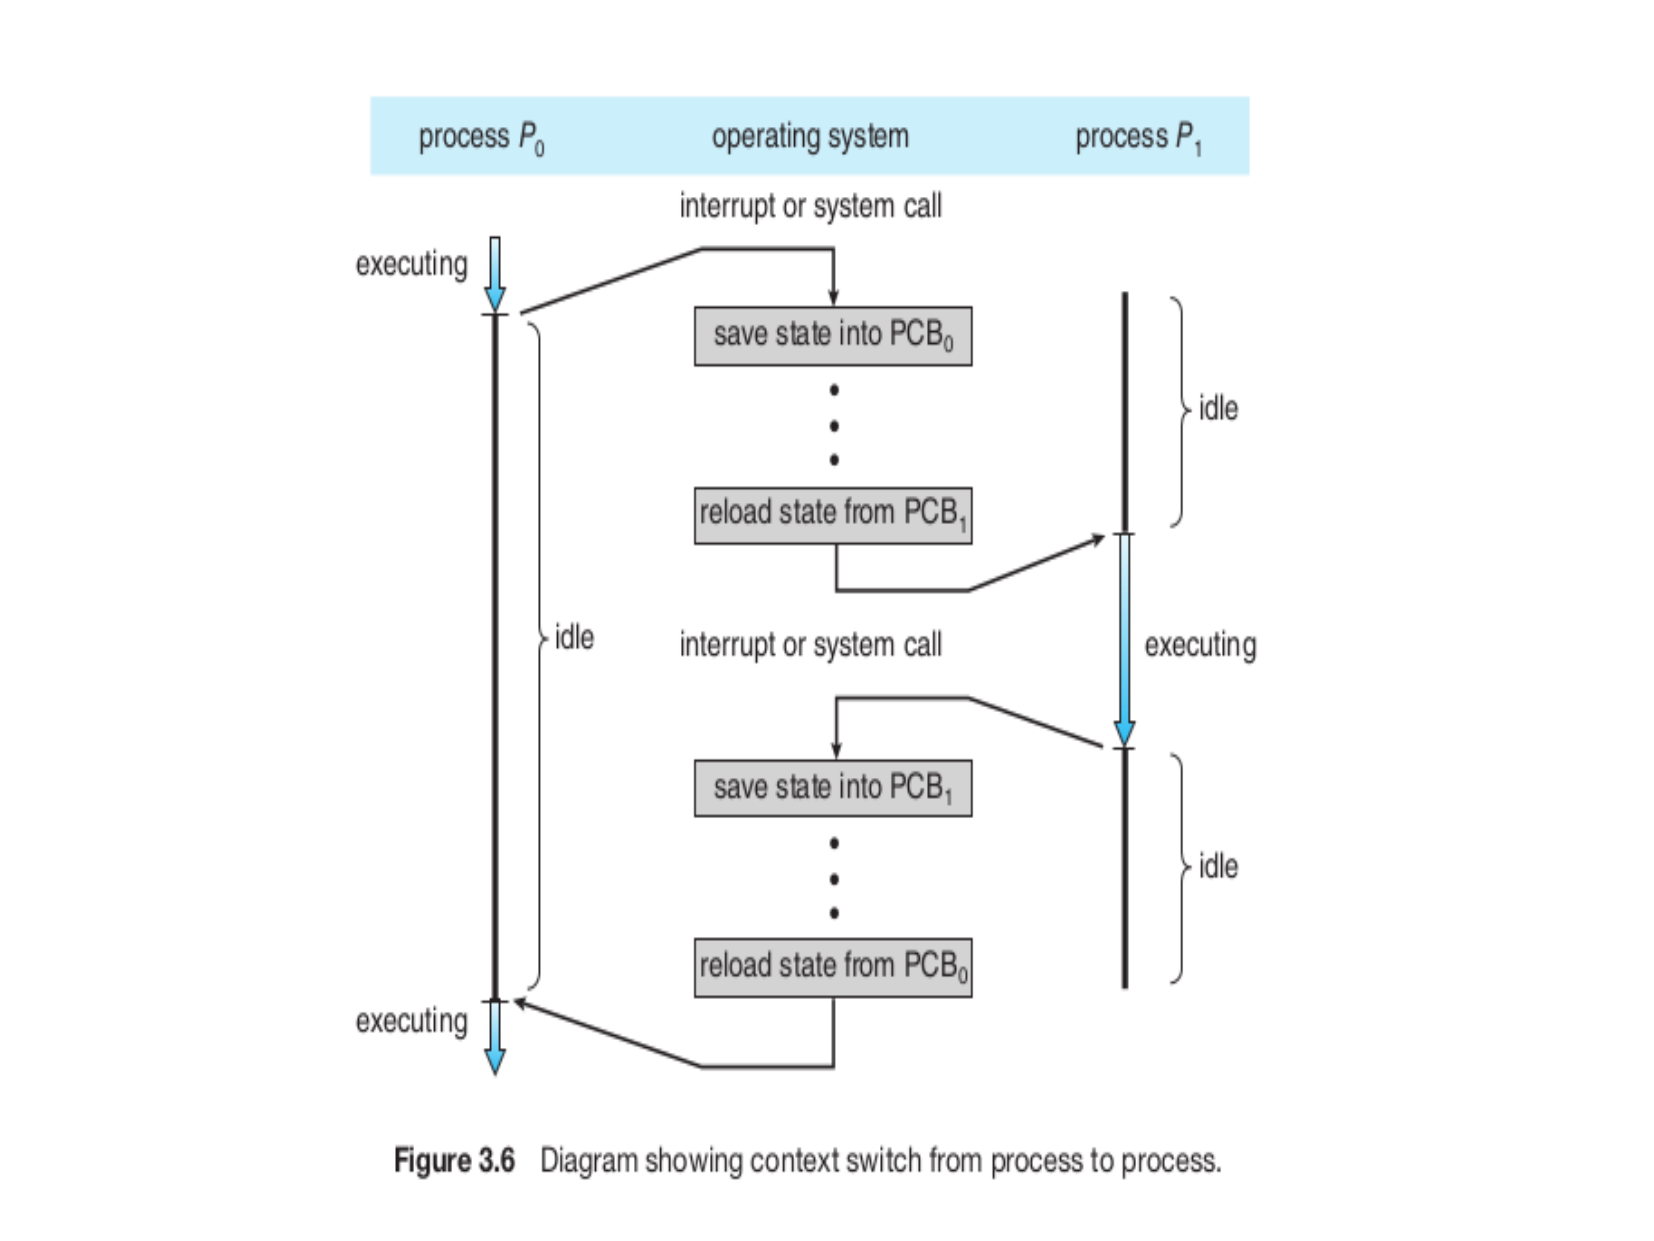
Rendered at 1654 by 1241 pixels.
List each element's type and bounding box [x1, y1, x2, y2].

picture [329, 61, 1288, 1211]
